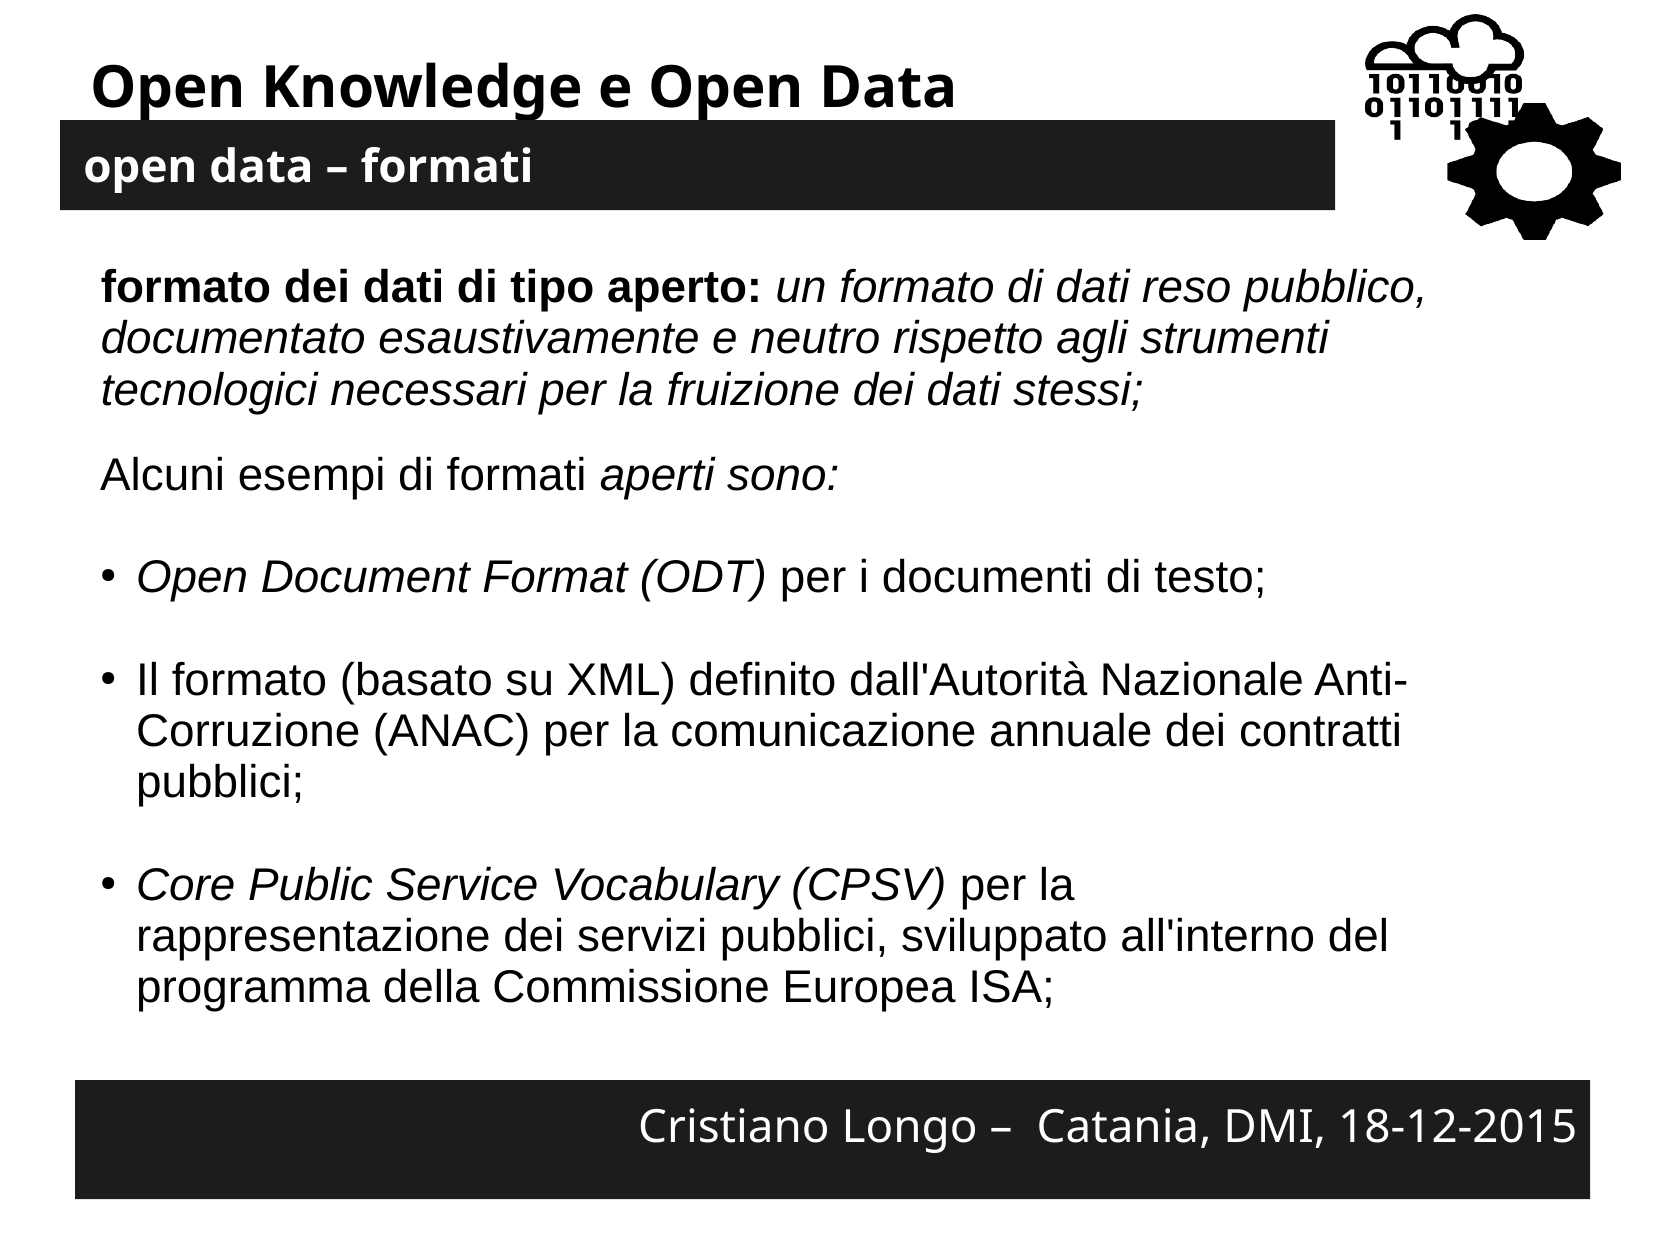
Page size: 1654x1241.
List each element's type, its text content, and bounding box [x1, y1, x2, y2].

text_box Alcuni esempi di formati aperti sono: Open Document Format (ODT) per i documenti di testo; Il formato (basato su XML) definito dall'Autorità Nazionale Anti-Corruzione (ANAC) per la comunicazione annuale dei contratti pubblici; Core Public Service Vocabulary (CPSV) per la rappresentazione dei servizi pubblici, sviluppato all'interno del programma della Commissione Europea ISA; [85, 441, 1451, 1021]
text_box formato dei dati di tipo aperto: un formato di dati reso pubblico, documentato esaustivamente e neutro rispetto agli strumenti tecnologici necessari per la fruizione dei dati stessi; [30, 260, 1531, 456]
list open data – formati [60, 120, 1336, 211]
picture [1365, 14, 1621, 241]
list Open Knowledge e Open Data [75, 45, 1325, 120]
list Cristiano Longo – Catania, DMI, 18-12-2015 [75, 1080, 1591, 1200]
